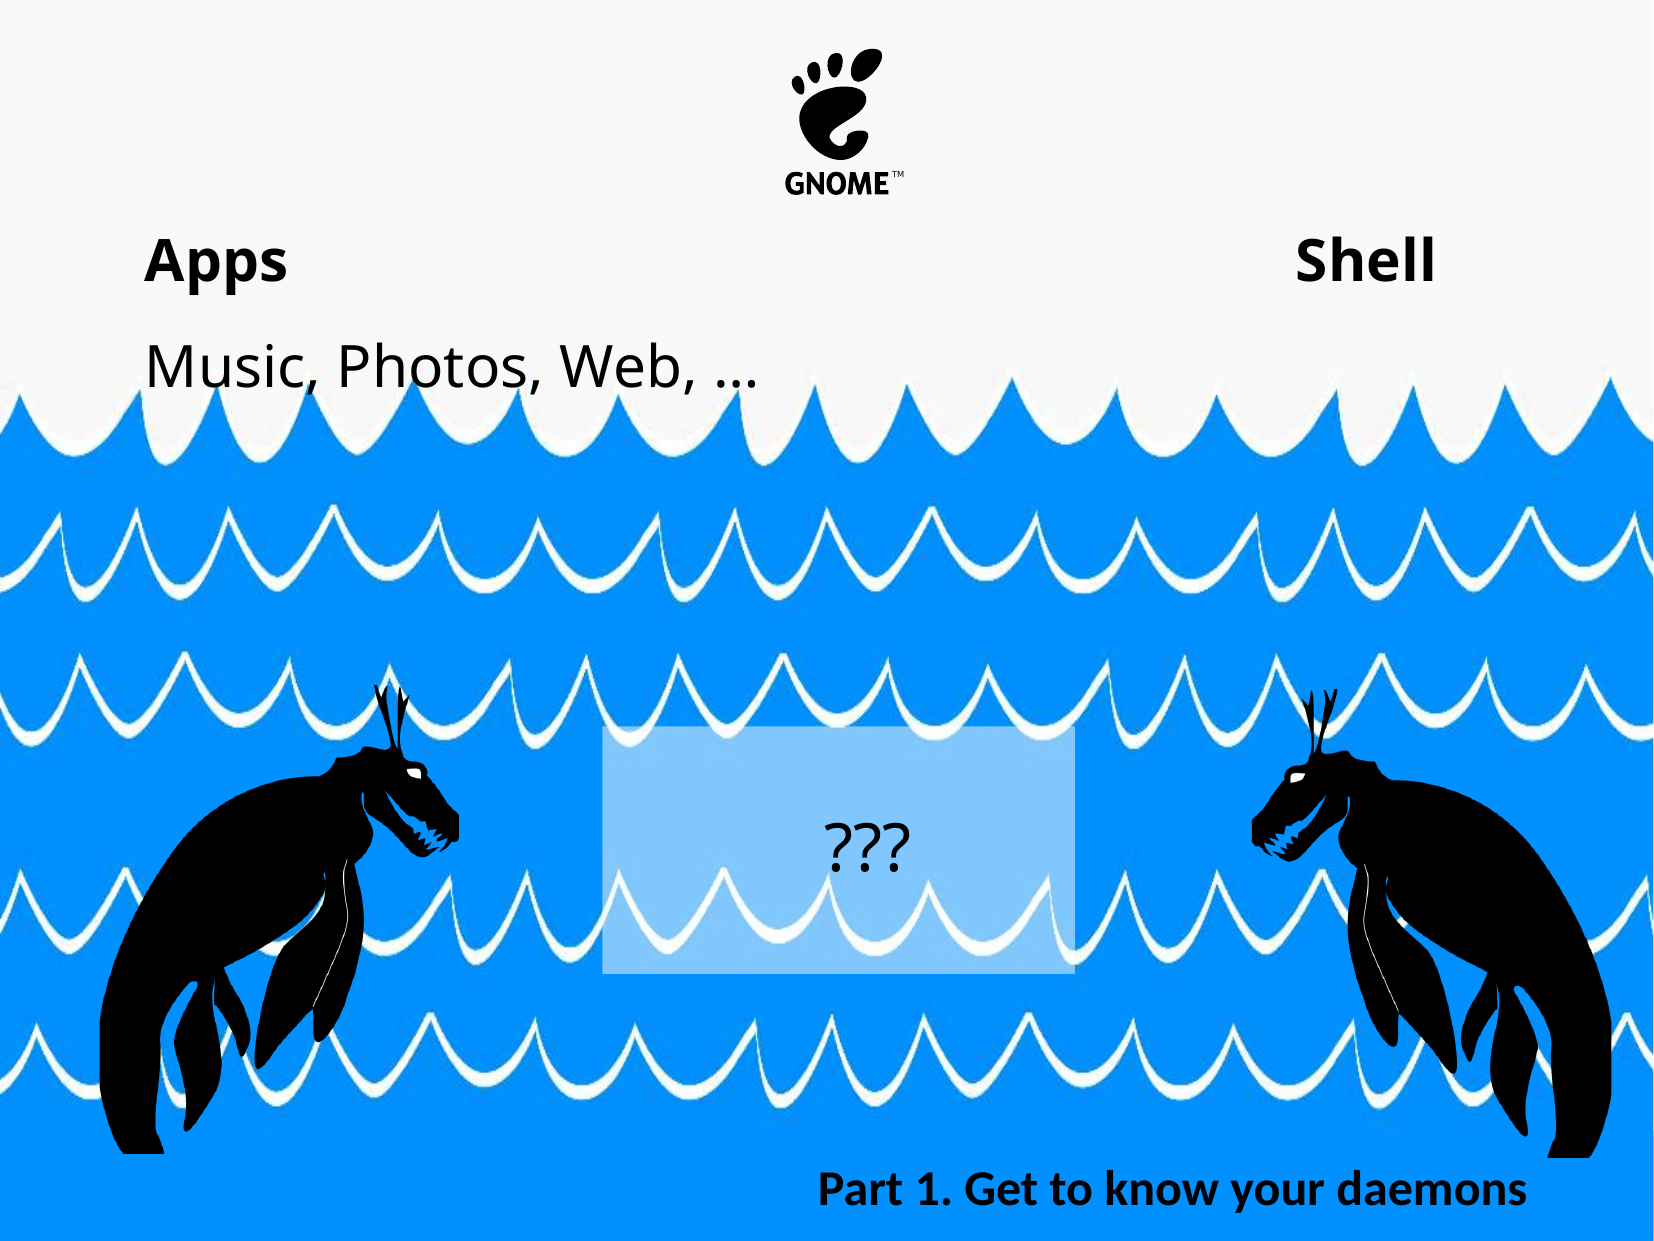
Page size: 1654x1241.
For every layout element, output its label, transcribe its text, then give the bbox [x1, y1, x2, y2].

picture [0, 0, 1654, 1241]
text_box Part 1. Get to know your daemons [732, 1160, 1619, 1241]
list Apps Shell Music, Photos, Web, … [82, 218, 1571, 408]
text_box ??? [602, 726, 1075, 964]
